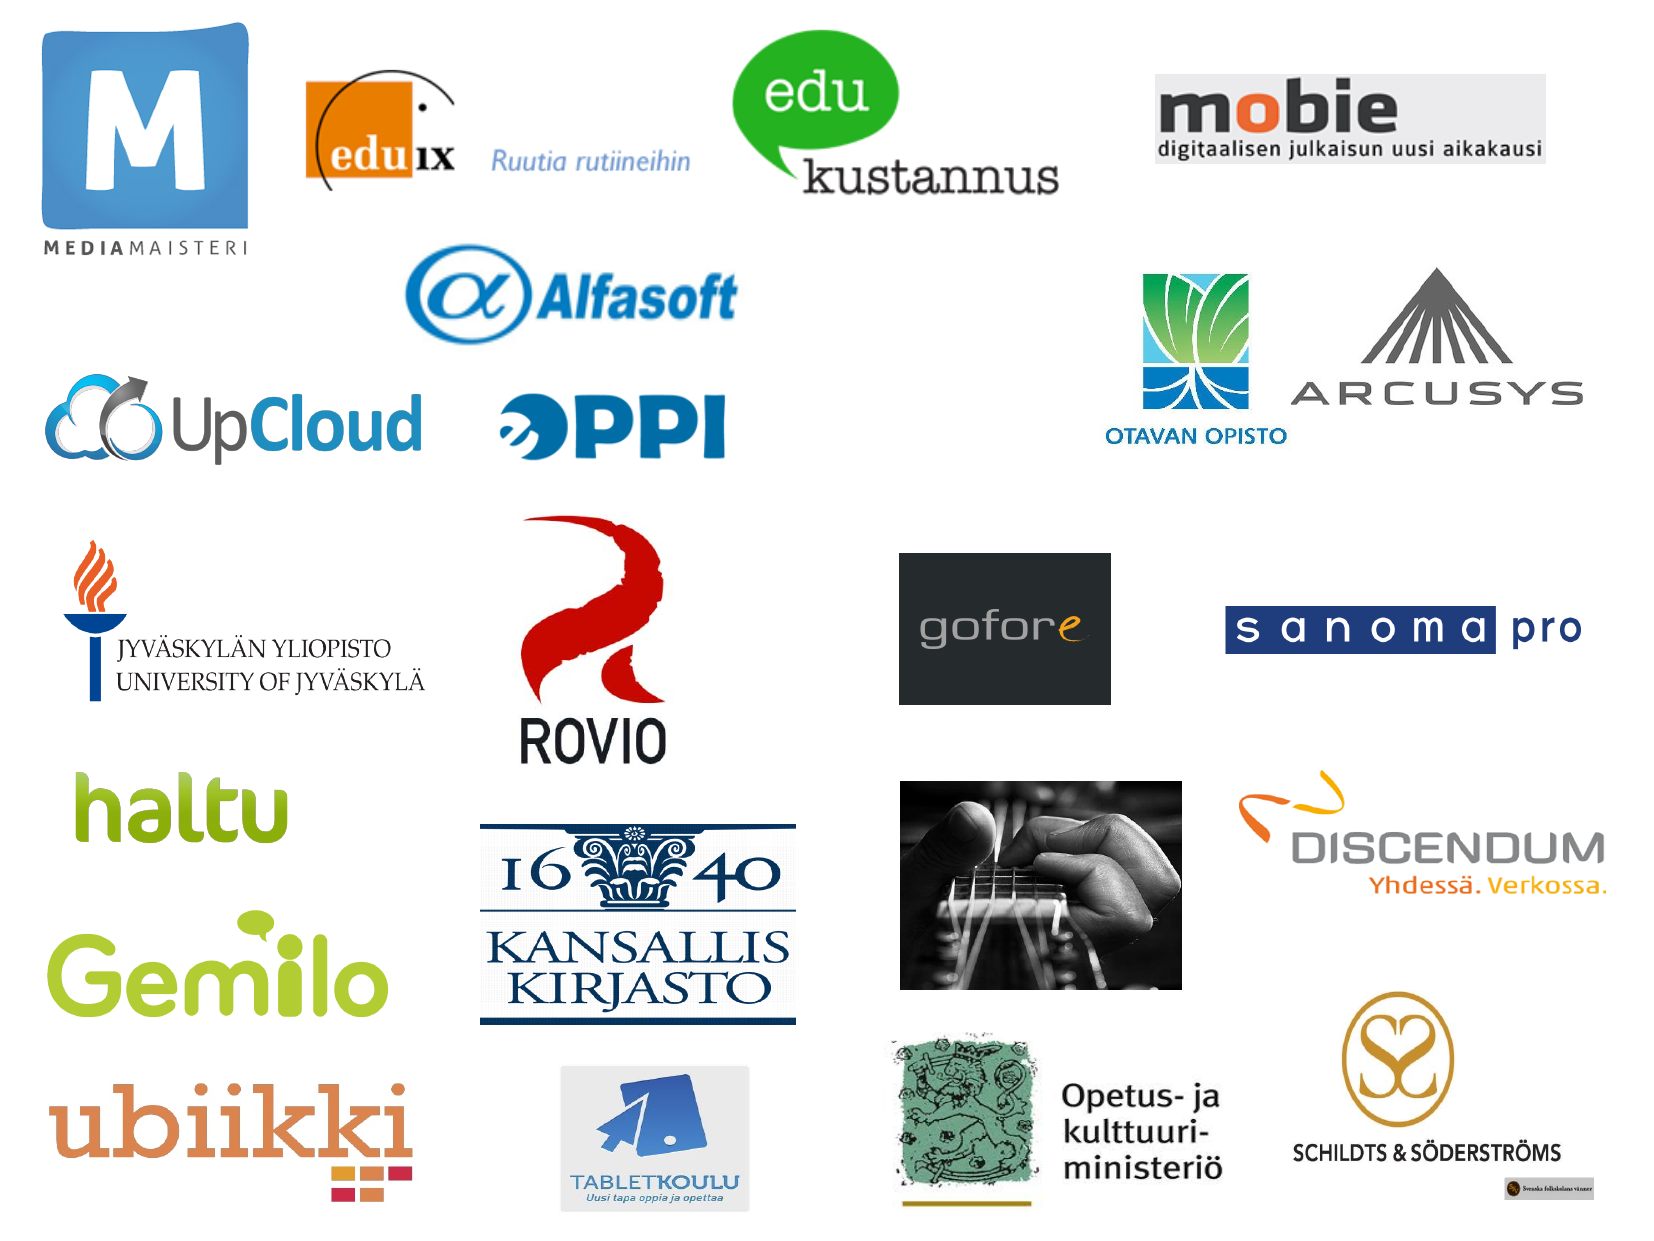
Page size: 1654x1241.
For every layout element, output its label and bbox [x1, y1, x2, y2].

picture [900, 781, 1182, 991]
picture [45, 374, 421, 466]
picture [1100, 266, 1583, 451]
picture [1260, 925, 1594, 1201]
picture [1155, 74, 1546, 164]
picture [899, 553, 1111, 706]
picture [45, 907, 391, 1021]
picture [883, 1024, 1231, 1216]
picture [480, 824, 796, 1025]
picture [62, 760, 301, 856]
picture [392, 230, 751, 361]
picture [495, 389, 730, 466]
picture [63, 514, 765, 766]
picture [558, 1064, 751, 1213]
picture [1185, 569, 1621, 691]
picture [295, 59, 706, 204]
picture [15, 1034, 453, 1233]
picture [1239, 764, 1606, 916]
picture [720, 22, 1075, 211]
picture [35, 14, 256, 262]
